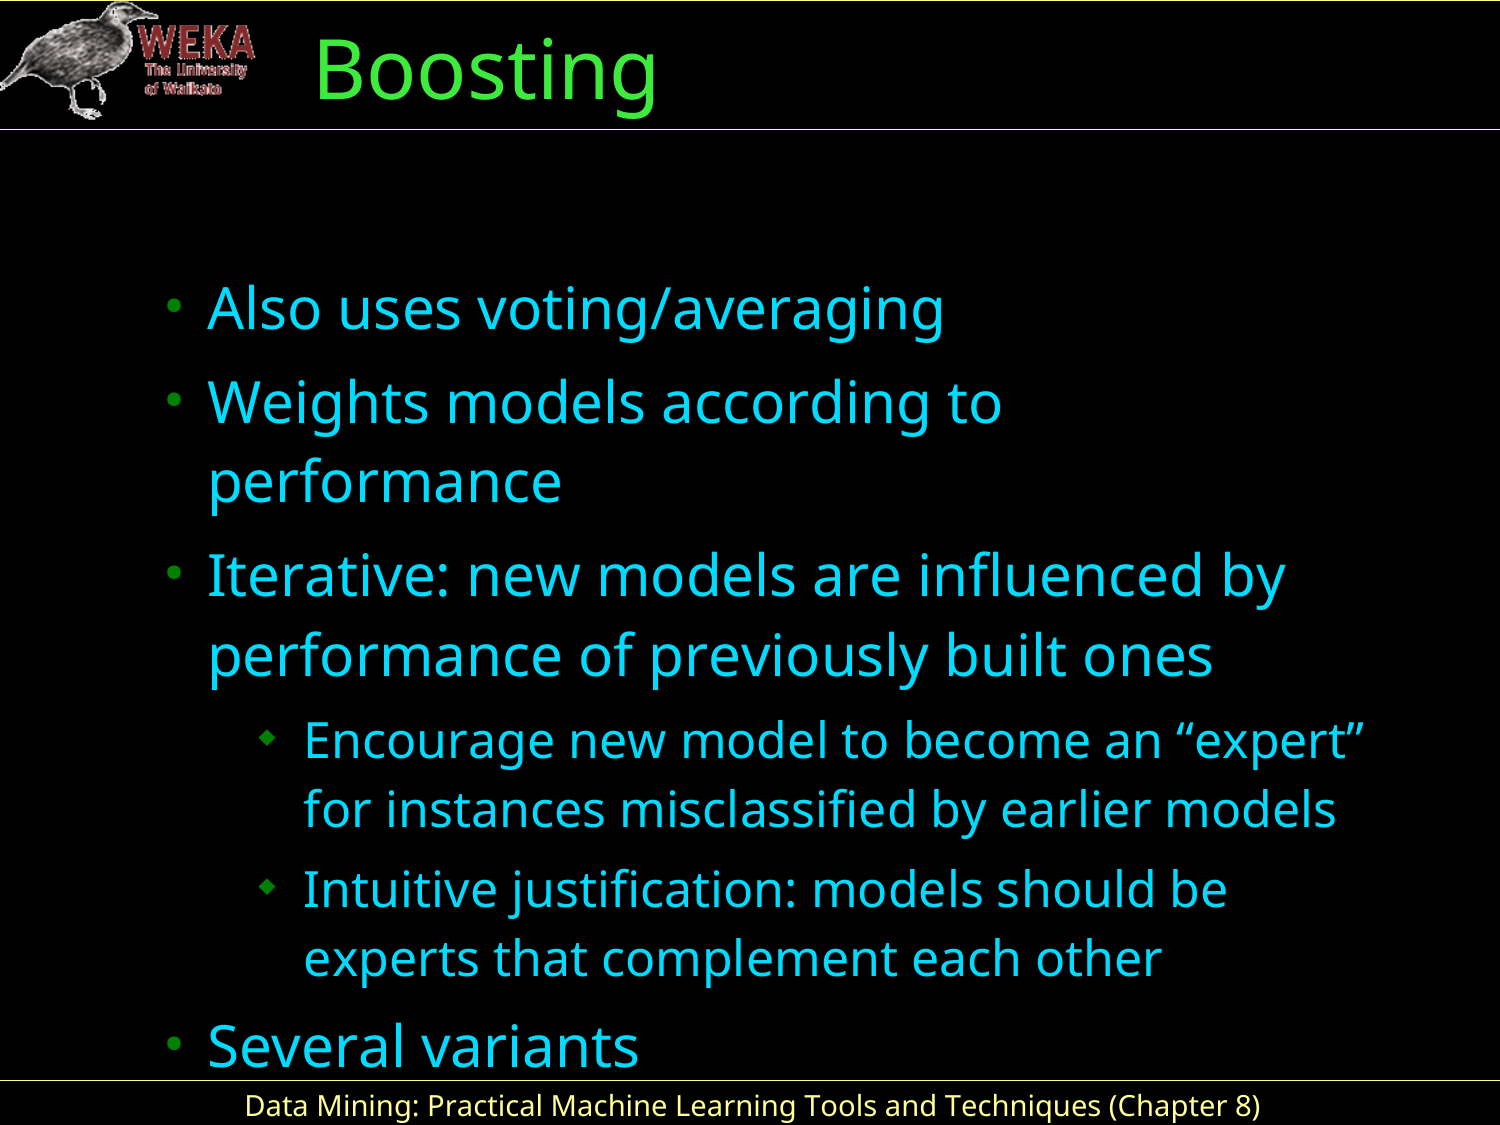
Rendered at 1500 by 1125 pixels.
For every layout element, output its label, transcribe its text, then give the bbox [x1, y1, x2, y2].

picture [0, 1, 266, 129]
title Boosting [297, 0, 1500, 148]
text_box Also uses voting/averaging Weights models according to performance Iterative: new models are influenced by performance of previously built ones Encourage new model to become an “expert” for instances misclassified by earlier models Intuitive justification: models should be experts that complement each other Several variants [149, 260, 1388, 936]
